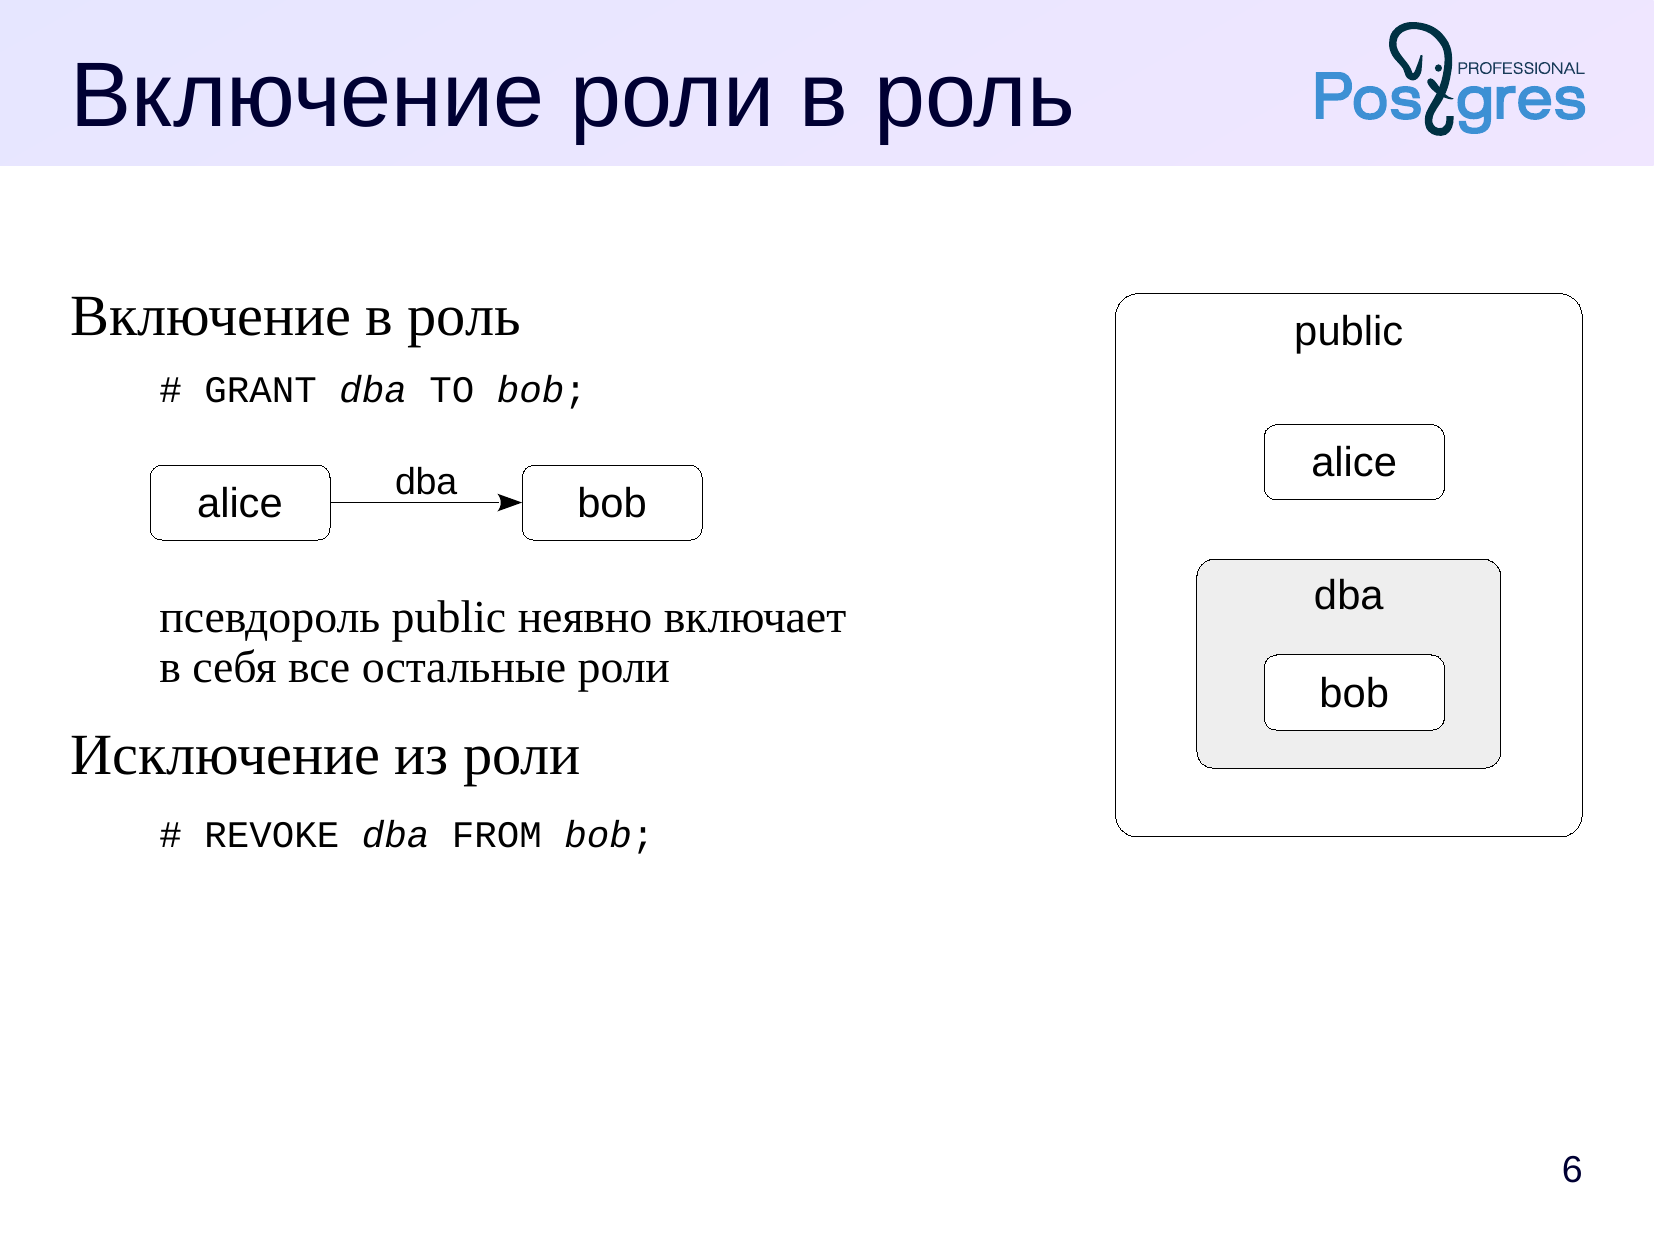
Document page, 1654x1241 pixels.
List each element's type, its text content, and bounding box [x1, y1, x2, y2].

text_box bob [1264, 654, 1445, 731]
text_box alice [150, 465, 331, 541]
title Включение роли в роль [70, 43, 1241, 147]
text_box bob [522, 465, 703, 541]
text_box alice [1264, 424, 1445, 500]
list Включение в роль # GRANT dba TO bob; псевдороль public неявно включает в себя все остальные роли Исключение из роли # REVOKE dba FROM bob; [70, 283, 1583, 1134]
text_box dba [1196, 559, 1501, 769]
